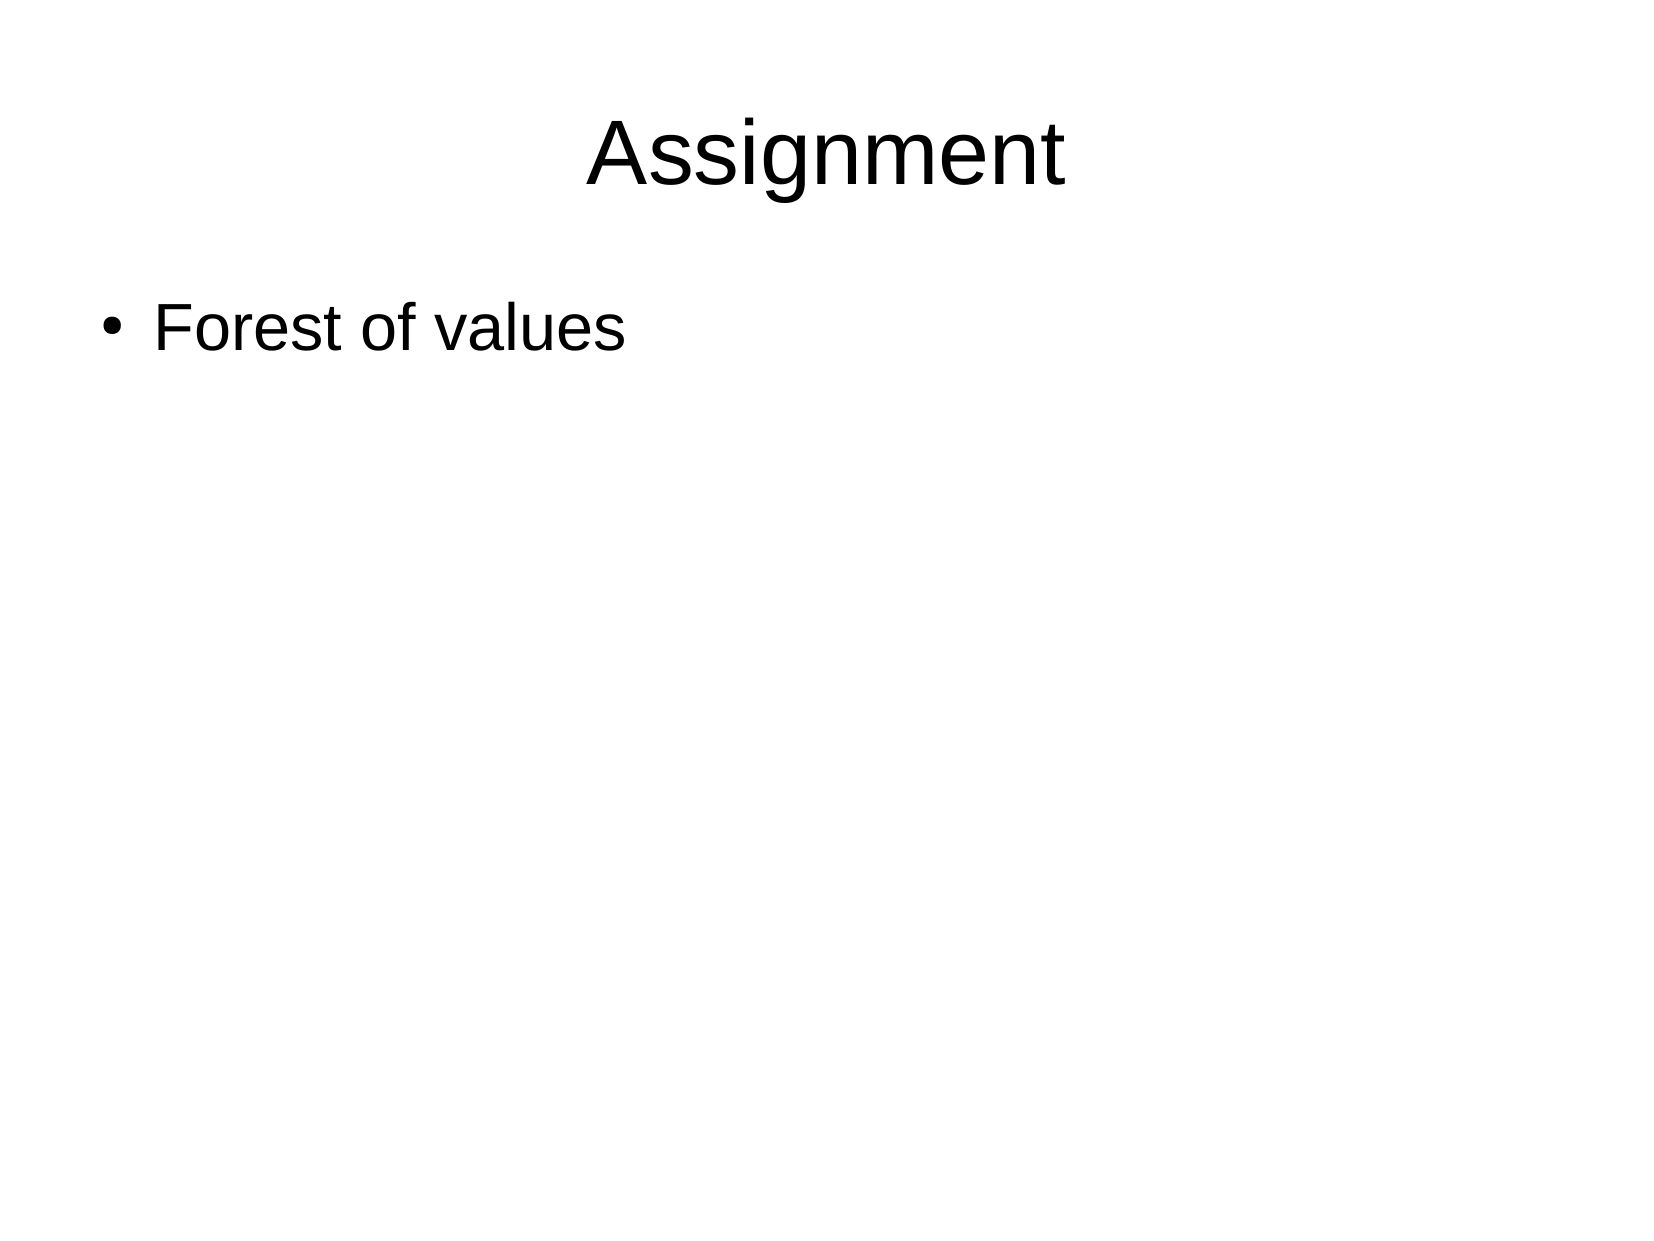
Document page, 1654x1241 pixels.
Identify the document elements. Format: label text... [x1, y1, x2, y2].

list Forest of values [82, 290, 1571, 1109]
title Assignment [82, 49, 1571, 257]
